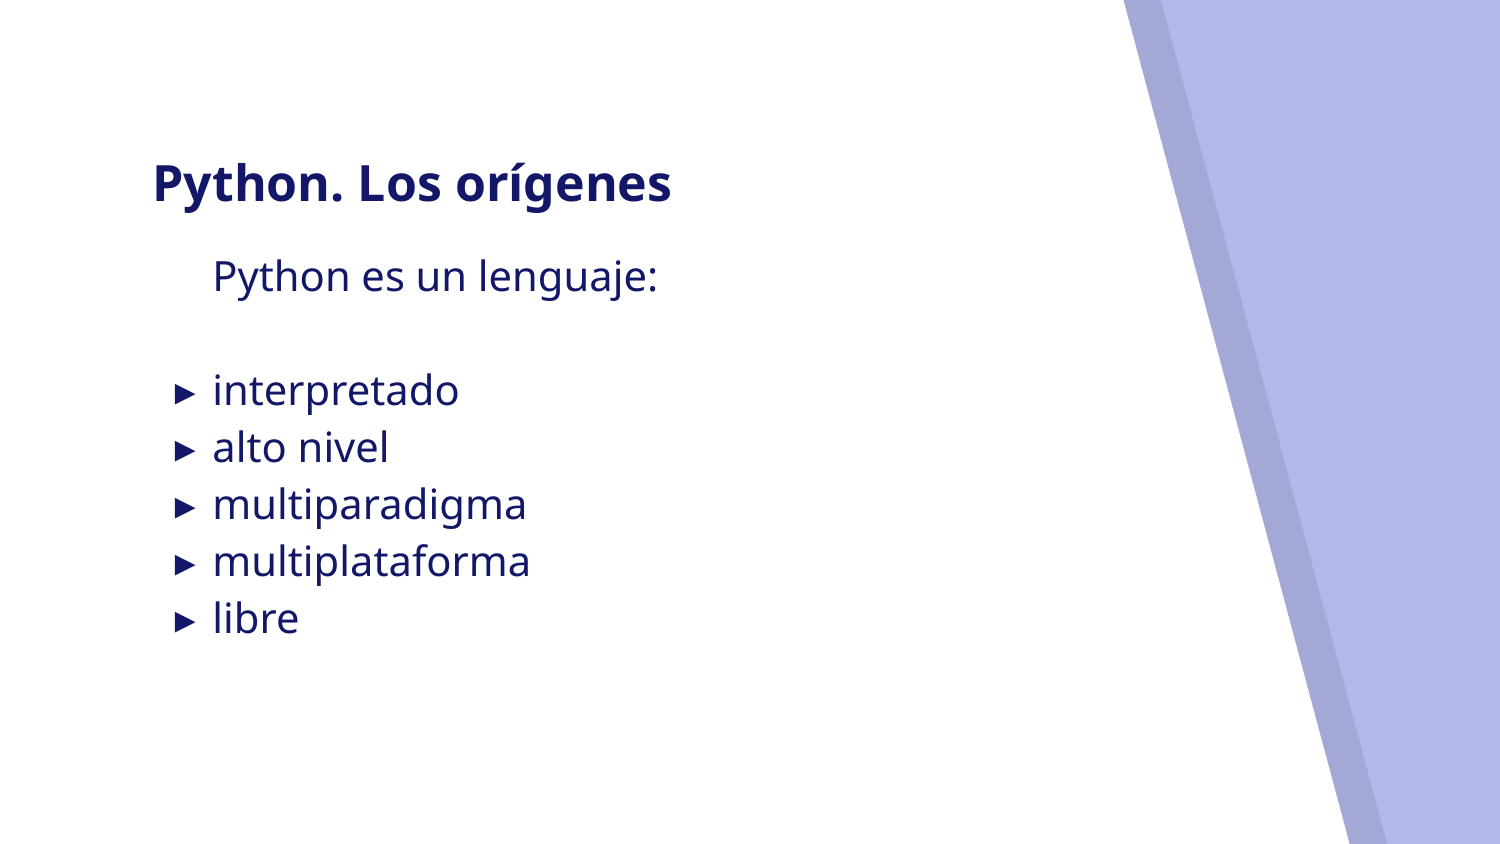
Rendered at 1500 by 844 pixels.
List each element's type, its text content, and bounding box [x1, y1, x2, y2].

list Python es un lenguaje: interpretado alto nivel multiparadigma multiplataforma libre [137, 246, 1011, 587]
title Python. Los orígenes [137, 146, 1011, 227]
